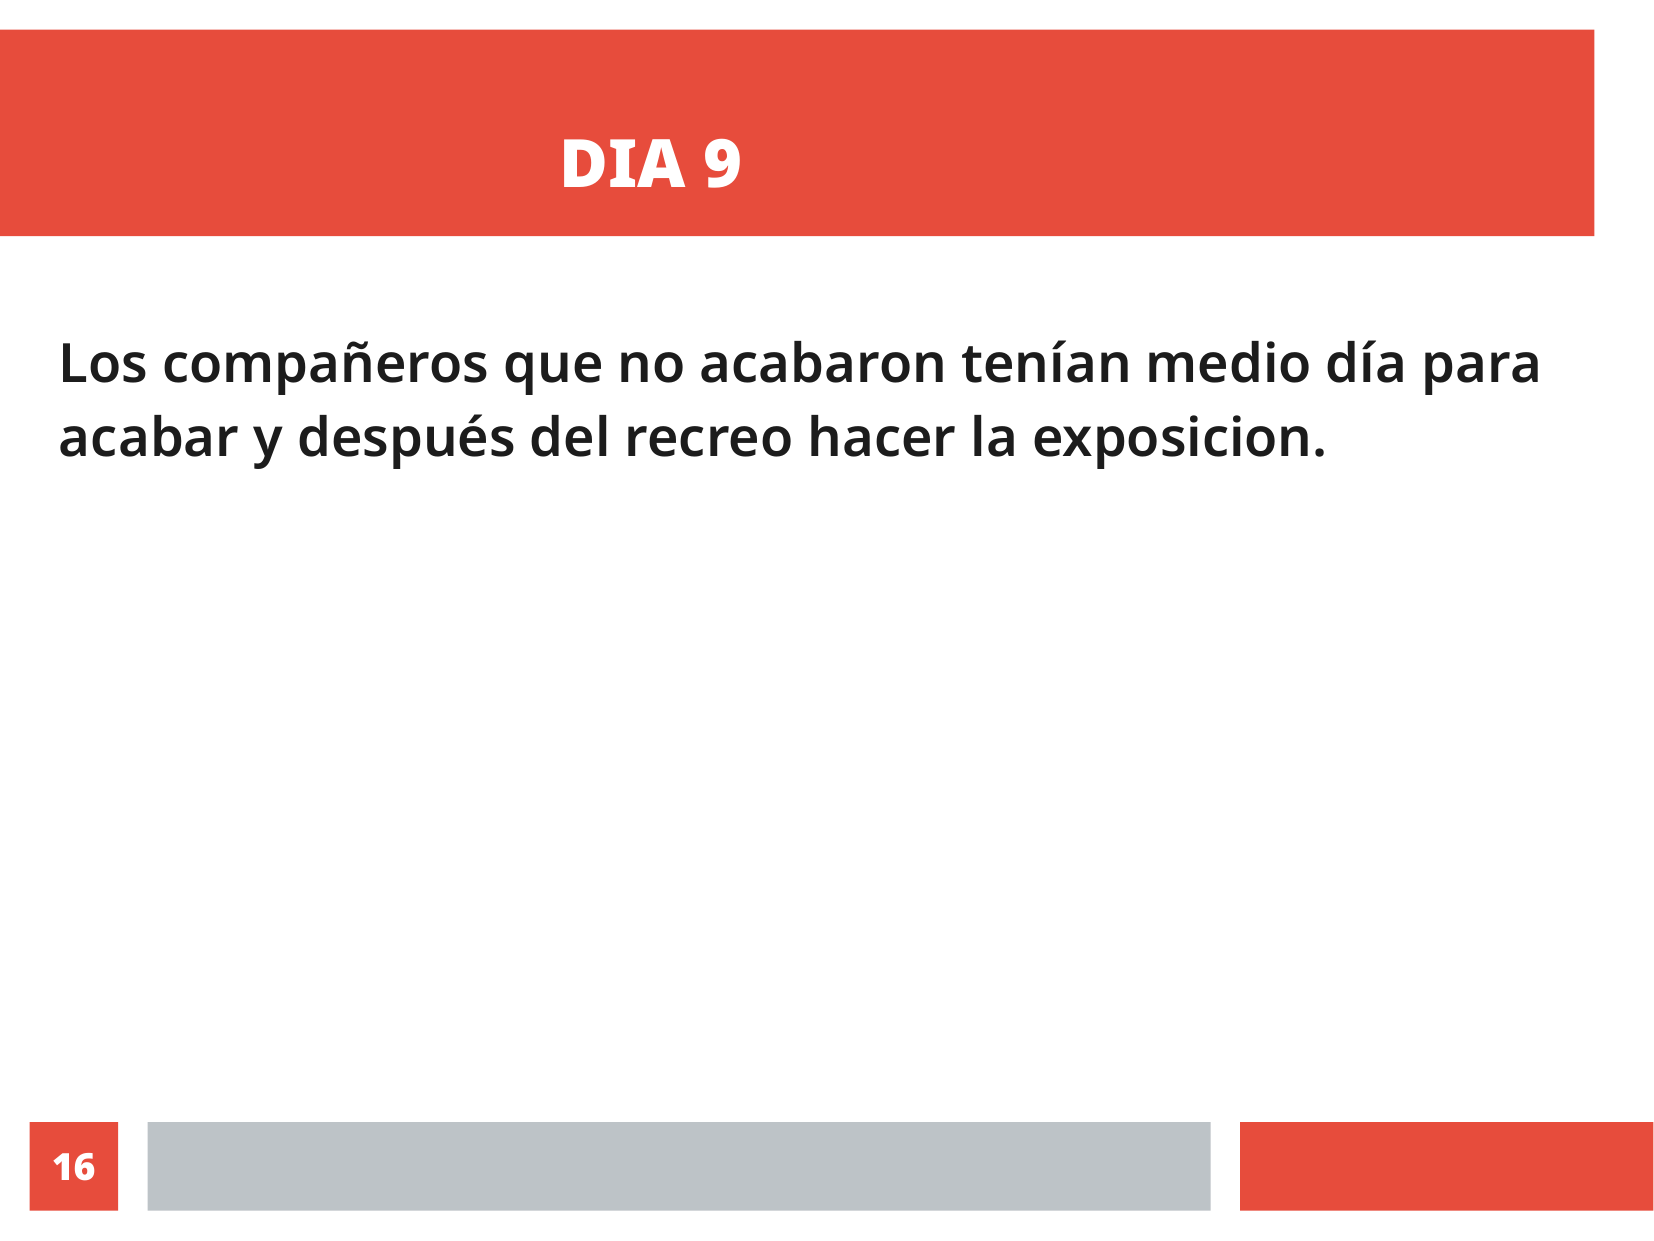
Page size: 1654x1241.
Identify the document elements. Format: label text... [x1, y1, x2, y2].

list Los compañeros que no acabaron tenían medio día para acabar y después del recreo hacer la exposicion. [59, 324, 1565, 1093]
title DIA 9 [59, 59, 1595, 207]
